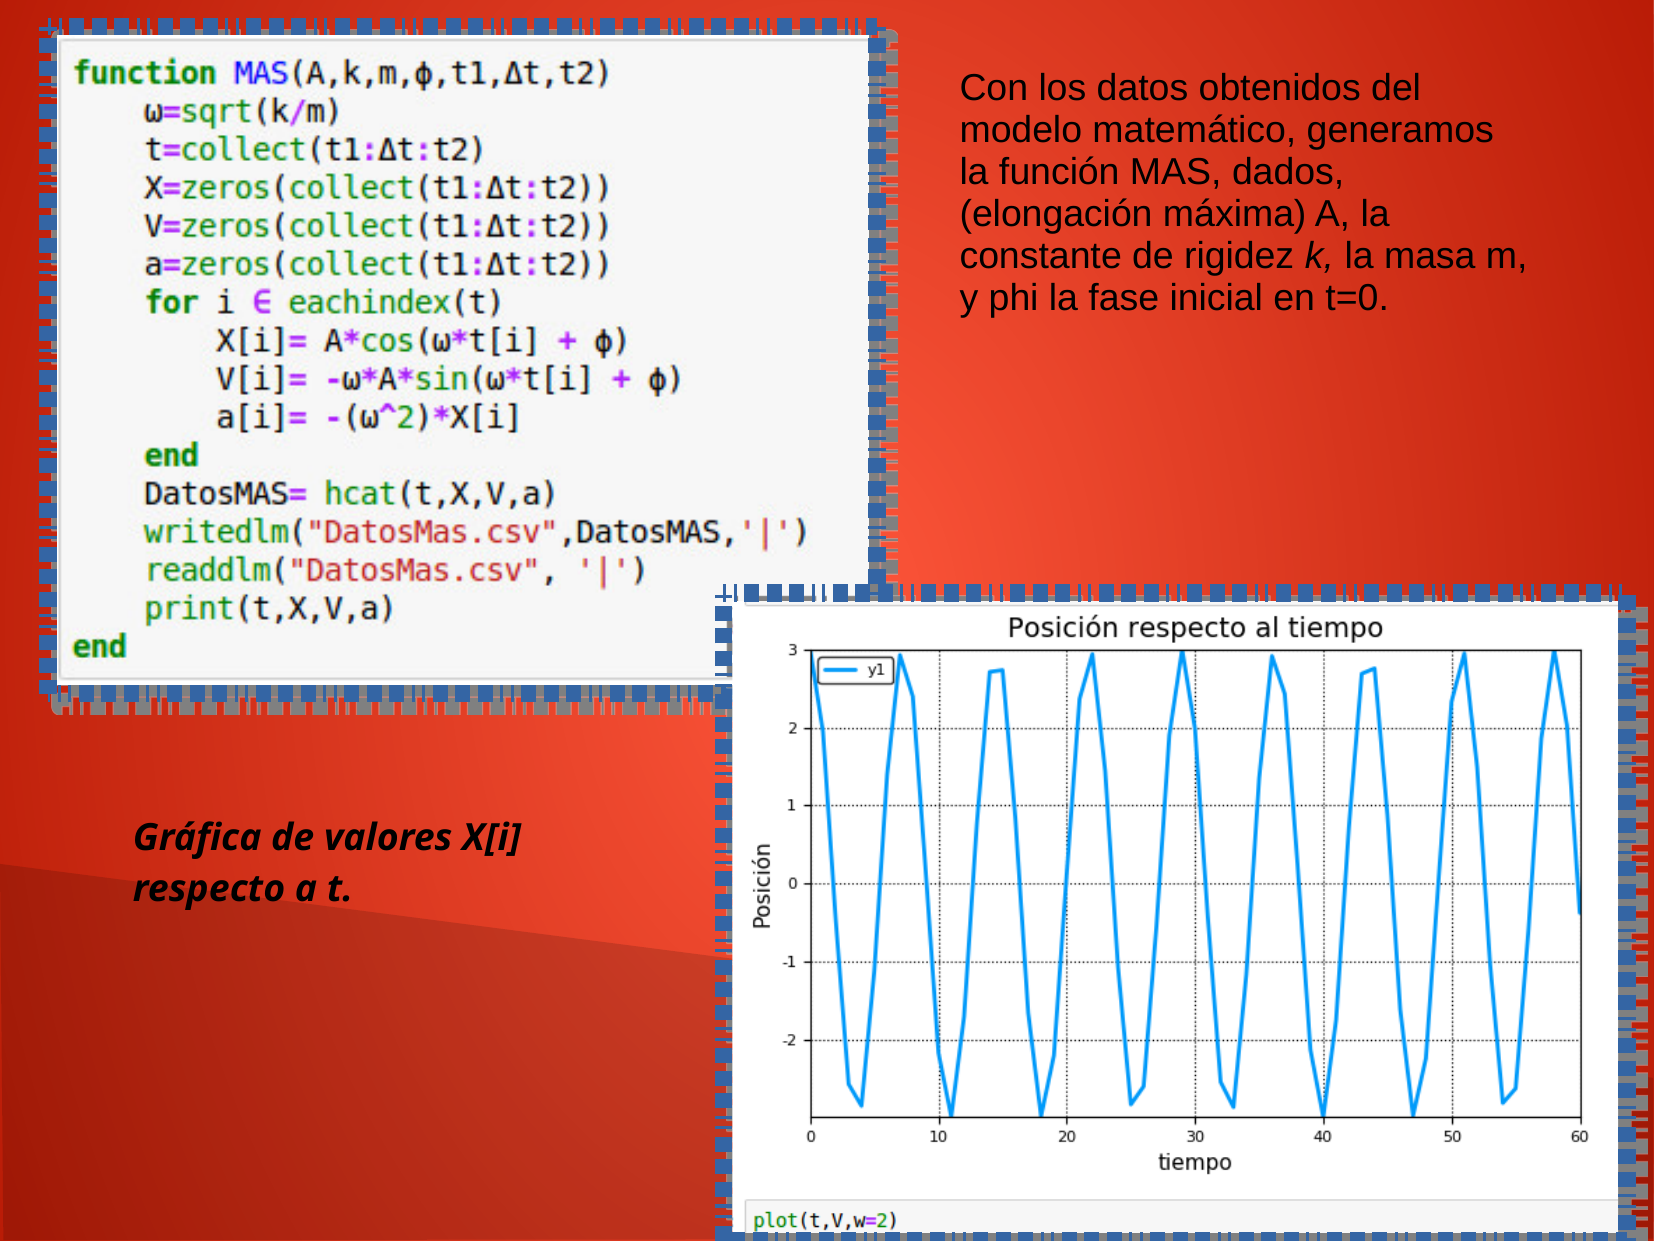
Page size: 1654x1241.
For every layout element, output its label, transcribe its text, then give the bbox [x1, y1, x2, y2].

text_box Gráfica de valores X[i] respecto a t. [118, 803, 567, 1028]
text_box Con los datos obtenidos del modelo matemático, generamos la función MAS, dados, (elongación máxima) A, la constante de rigidez k, la masa m, y phi la fase inicial en t=0. [944, 59, 1548, 326]
picture [57, 35, 1619, 1233]
